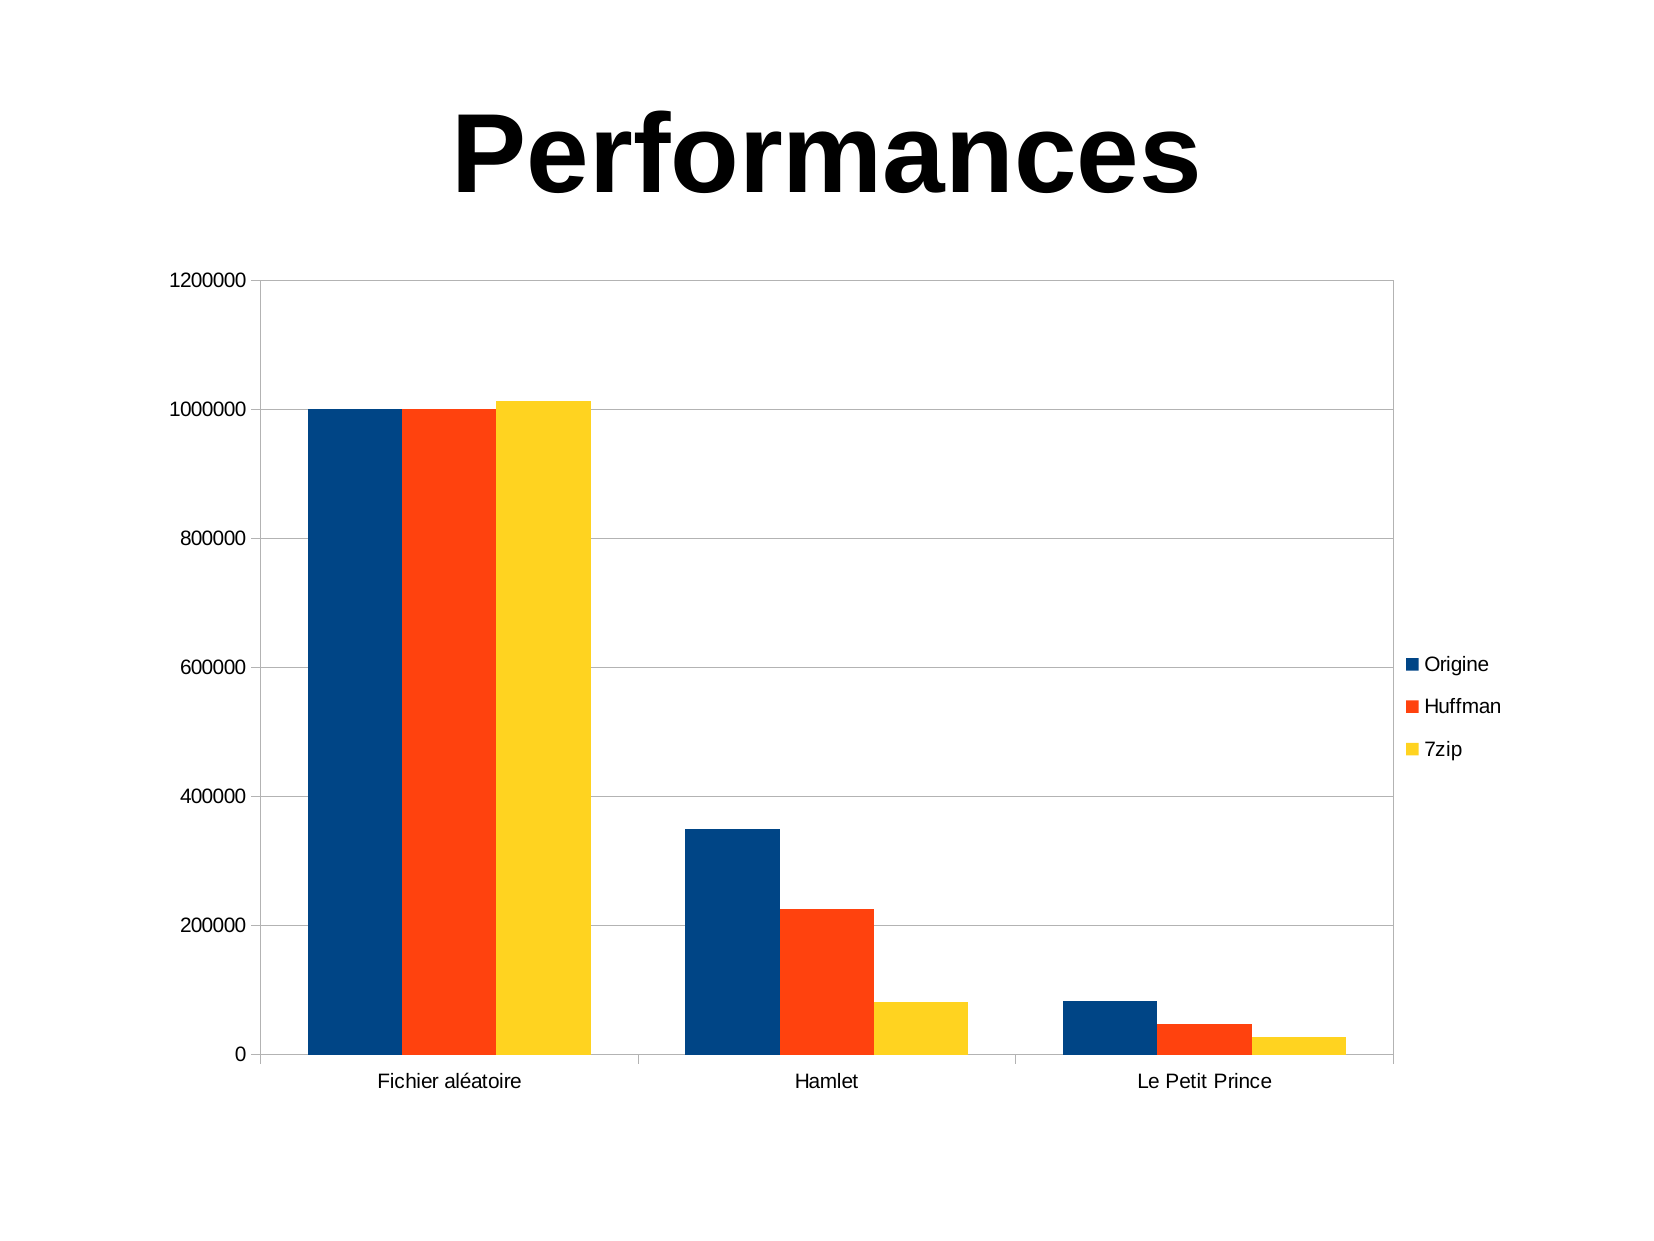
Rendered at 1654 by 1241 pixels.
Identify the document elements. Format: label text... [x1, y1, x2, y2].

chart [141, 251, 1512, 1111]
title Performances [82, 49, 1571, 257]
